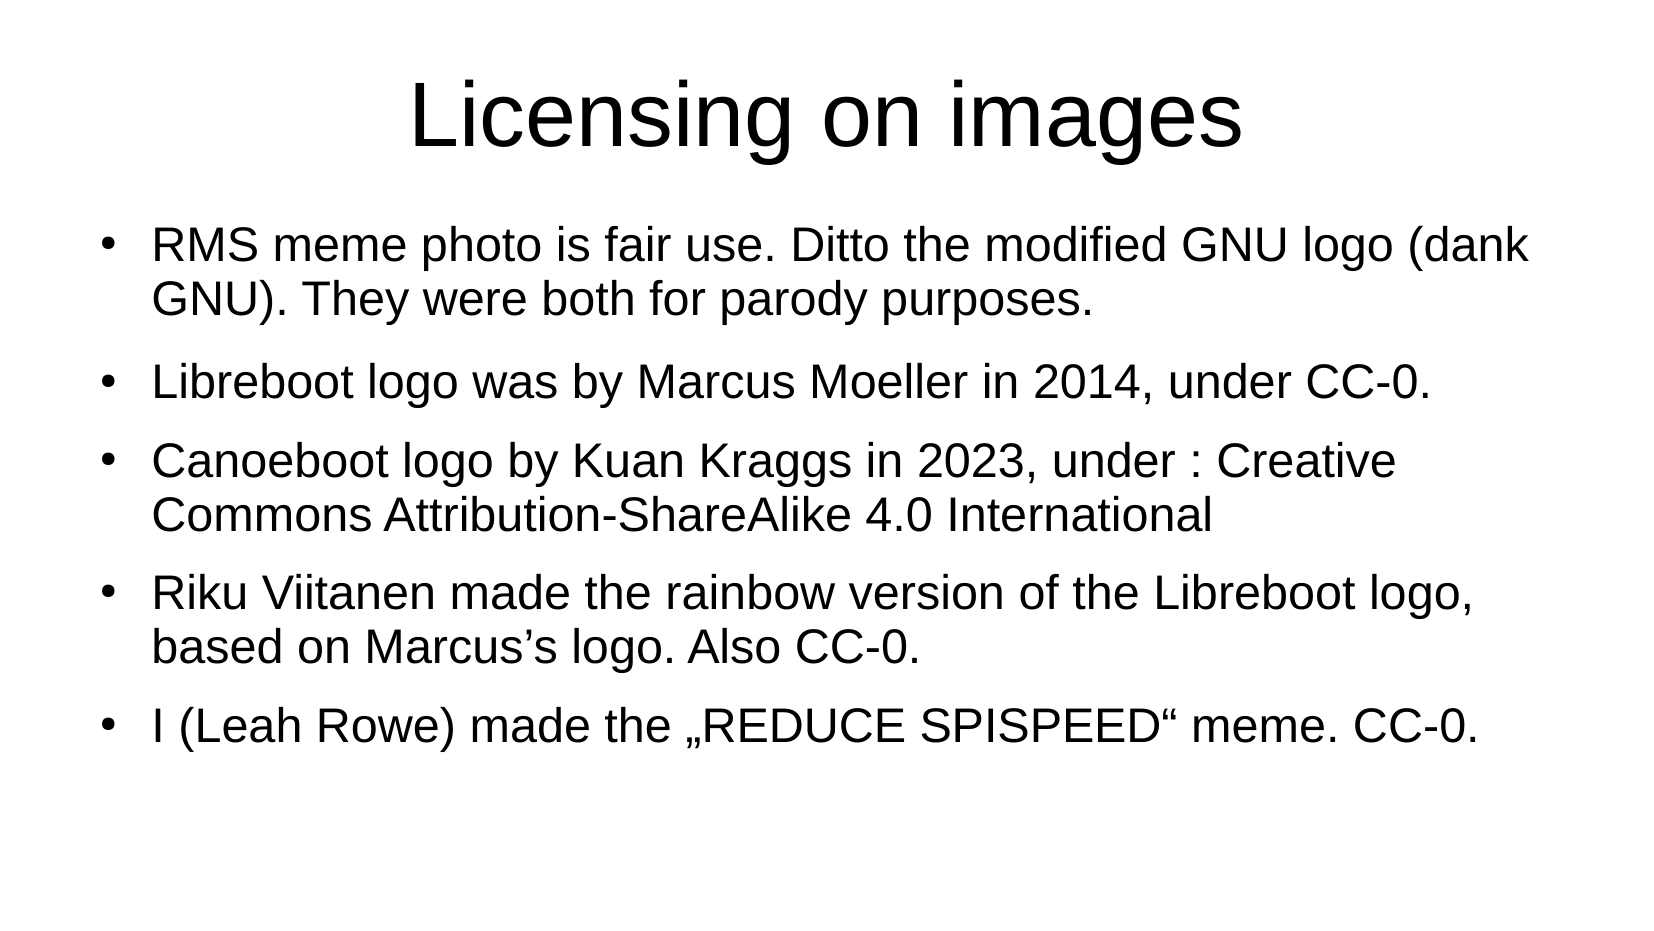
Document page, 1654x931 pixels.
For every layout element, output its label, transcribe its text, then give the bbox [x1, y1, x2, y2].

title Licensing on images [82, 37, 1571, 193]
list RMS meme photo is fair use. Ditto the modified GNU logo (dank GNU). They were both for parody purposes. Libreboot logo was by Marcus Moeller in 2014, under CC-0. Canoeboot logo by Kuan Kraggs in 2023, under : Creative Commons Attribution-ShareAlike 4.0 International Riku Viitanen made the rainbow version of the Libreboot logo, based on Marcus’s logo. Also CC-0. I (Leah Rowe) made the „REDUCE SPISPEED“ meme. CC-0. [82, 217, 1571, 758]
